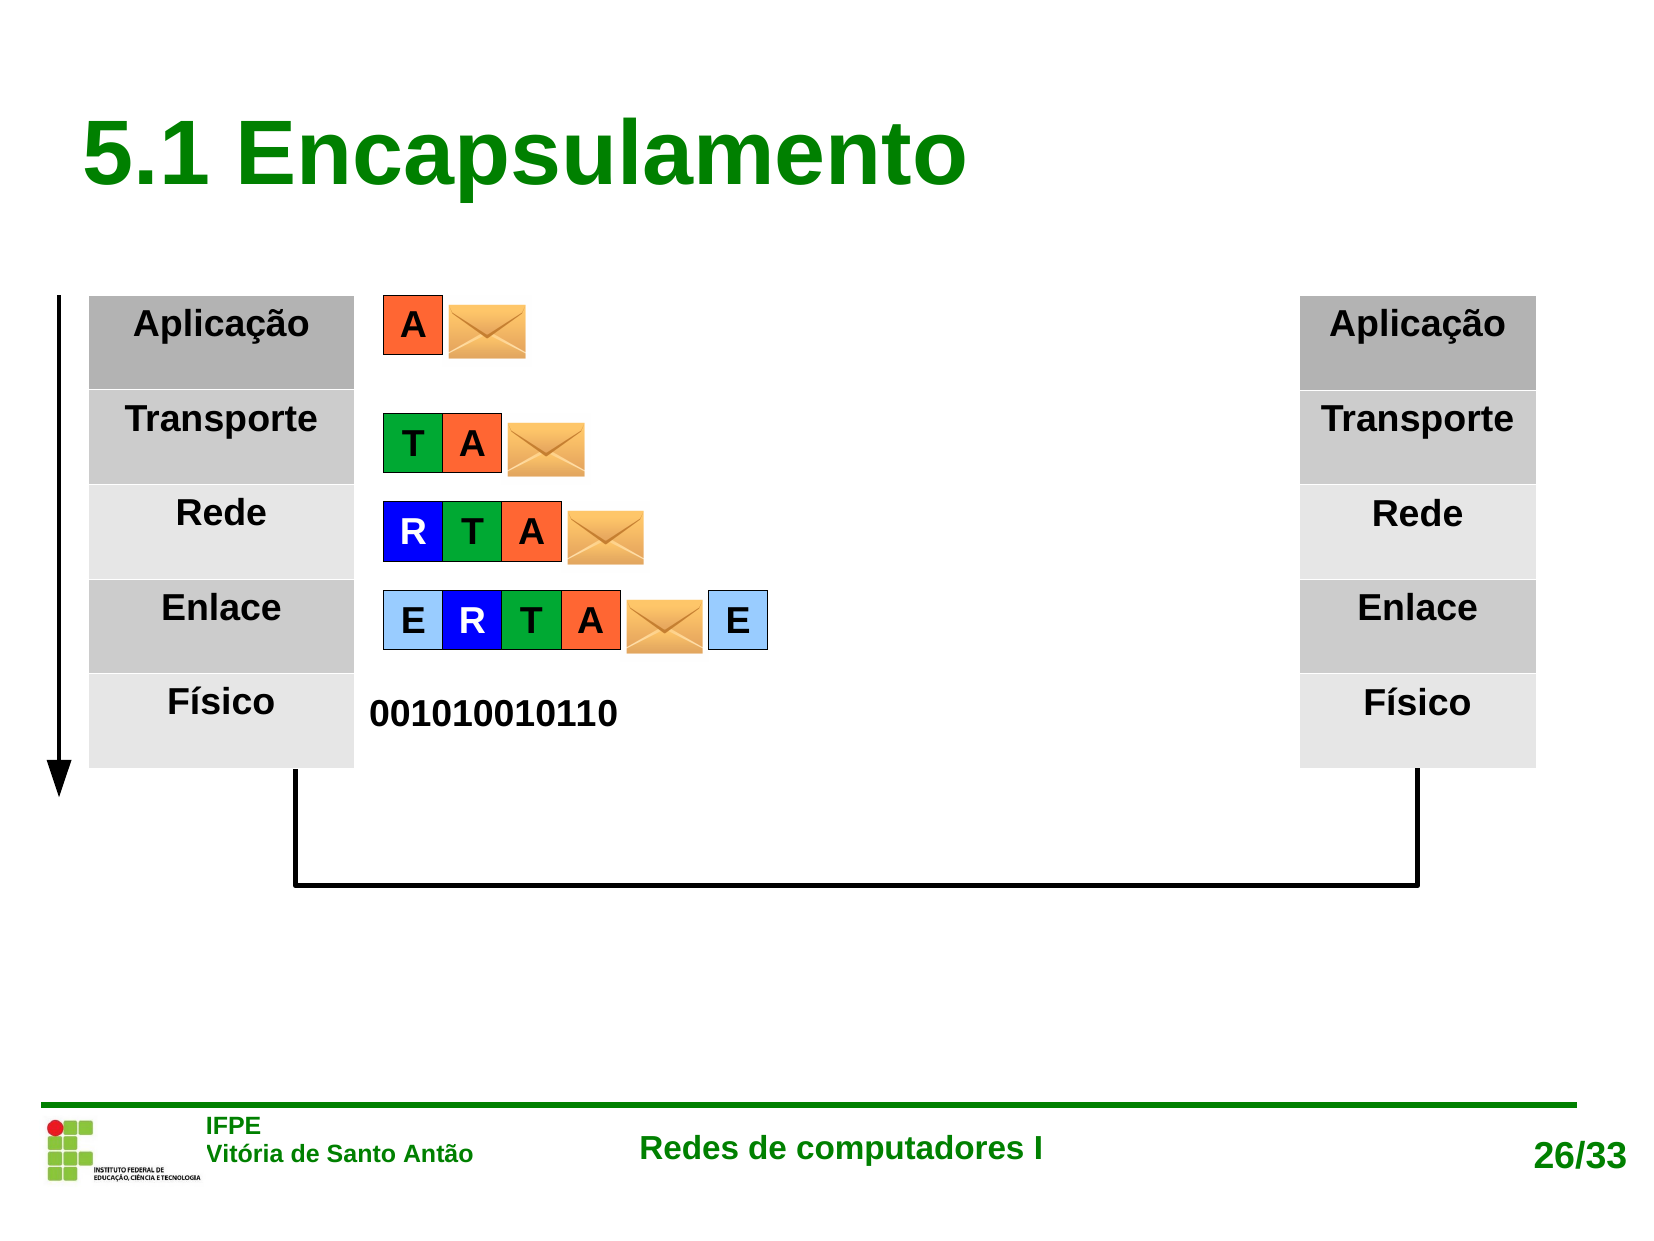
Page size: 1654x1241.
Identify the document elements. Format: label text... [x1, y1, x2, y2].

table_cell Físico [1300, 674, 1536, 768]
text_box T [501, 590, 561, 650]
table_cell Rede [1300, 485, 1536, 579]
text_box 001010010110 [354, 685, 650, 743]
text_box E [708, 590, 768, 650]
table_cell Enlace [89, 580, 354, 673]
picture [501, 413, 591, 485]
table_header Aplicação [89, 296, 354, 389]
table_cell Físico [89, 674, 354, 768]
text_box R [442, 590, 501, 650]
text_box T [442, 501, 501, 562]
text_box E [383, 590, 442, 650]
text_box A [501, 501, 562, 562]
table_header Aplicação [1300, 296, 1536, 390]
table_cell Enlace [1300, 580, 1536, 673]
table_cell Transporte [1300, 391, 1536, 484]
text_box T [383, 413, 442, 473]
picture [39, 1111, 207, 1191]
table_cell Rede [89, 485, 354, 579]
text_box A [383, 295, 443, 355]
picture [620, 590, 709, 662]
picture [561, 501, 650, 573]
table_cell Transporte [89, 390, 354, 484]
title 5.1 Encapsulamento [82, 49, 1571, 257]
text_box R [383, 501, 442, 562]
text_box A [442, 413, 502, 473]
text_box A [561, 590, 621, 650]
picture [442, 295, 532, 367]
